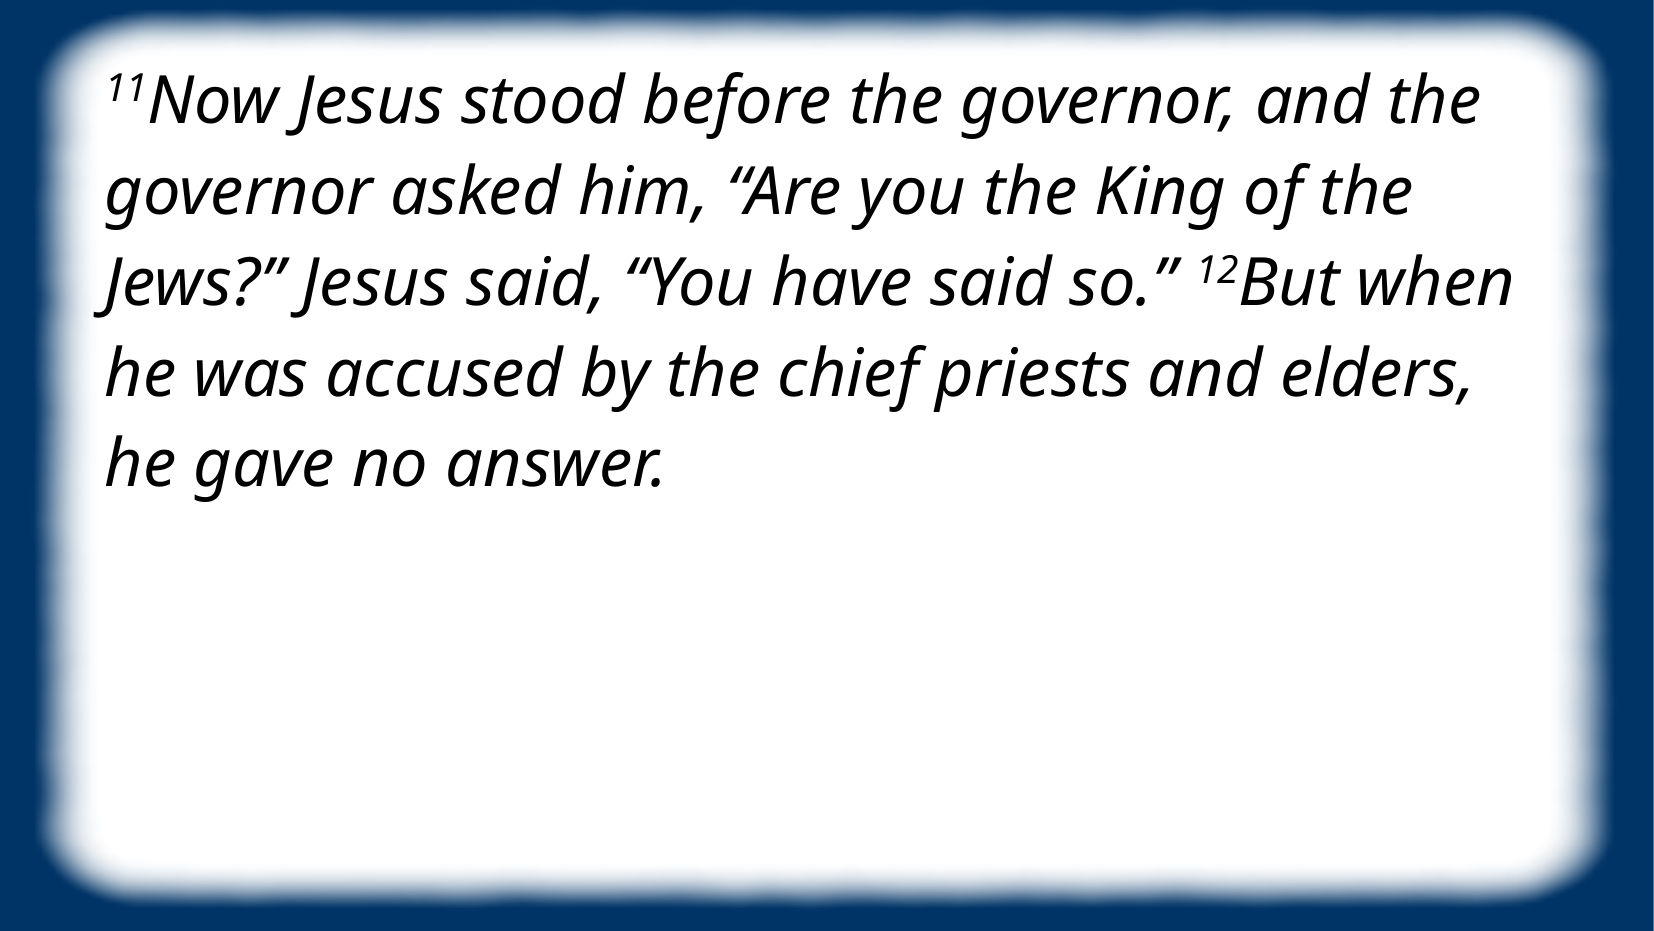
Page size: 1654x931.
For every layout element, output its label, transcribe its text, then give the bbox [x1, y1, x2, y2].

text_box 11Now Jesus stood before the governor, and the governor asked him, “Are you the King of the Jews?” Jesus said, “You have said so.” 12But when he was accused by the chief priests and elders, he gave no answer. [90, 45, 1546, 504]
picture [0, 0, 1654, 931]
